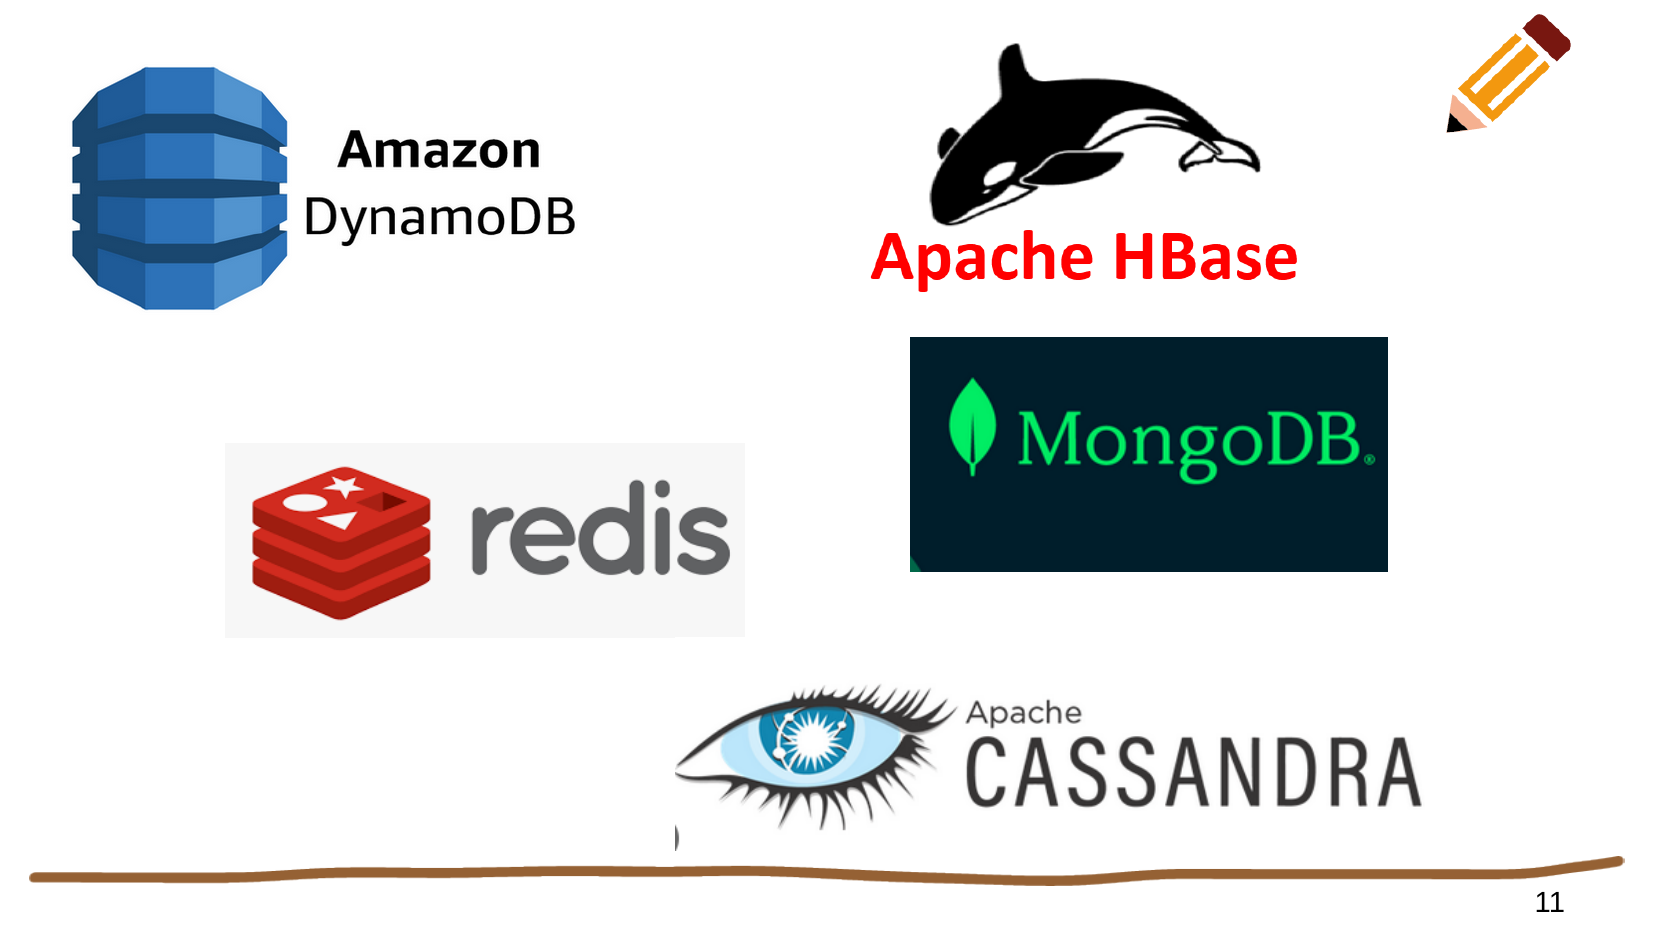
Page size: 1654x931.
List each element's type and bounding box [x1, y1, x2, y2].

picture [225, 443, 1441, 851]
picture [862, 37, 1304, 303]
picture [29, 856, 1625, 886]
picture [910, 337, 1388, 572]
picture [1446, 14, 1571, 133]
picture [65, 60, 601, 321]
